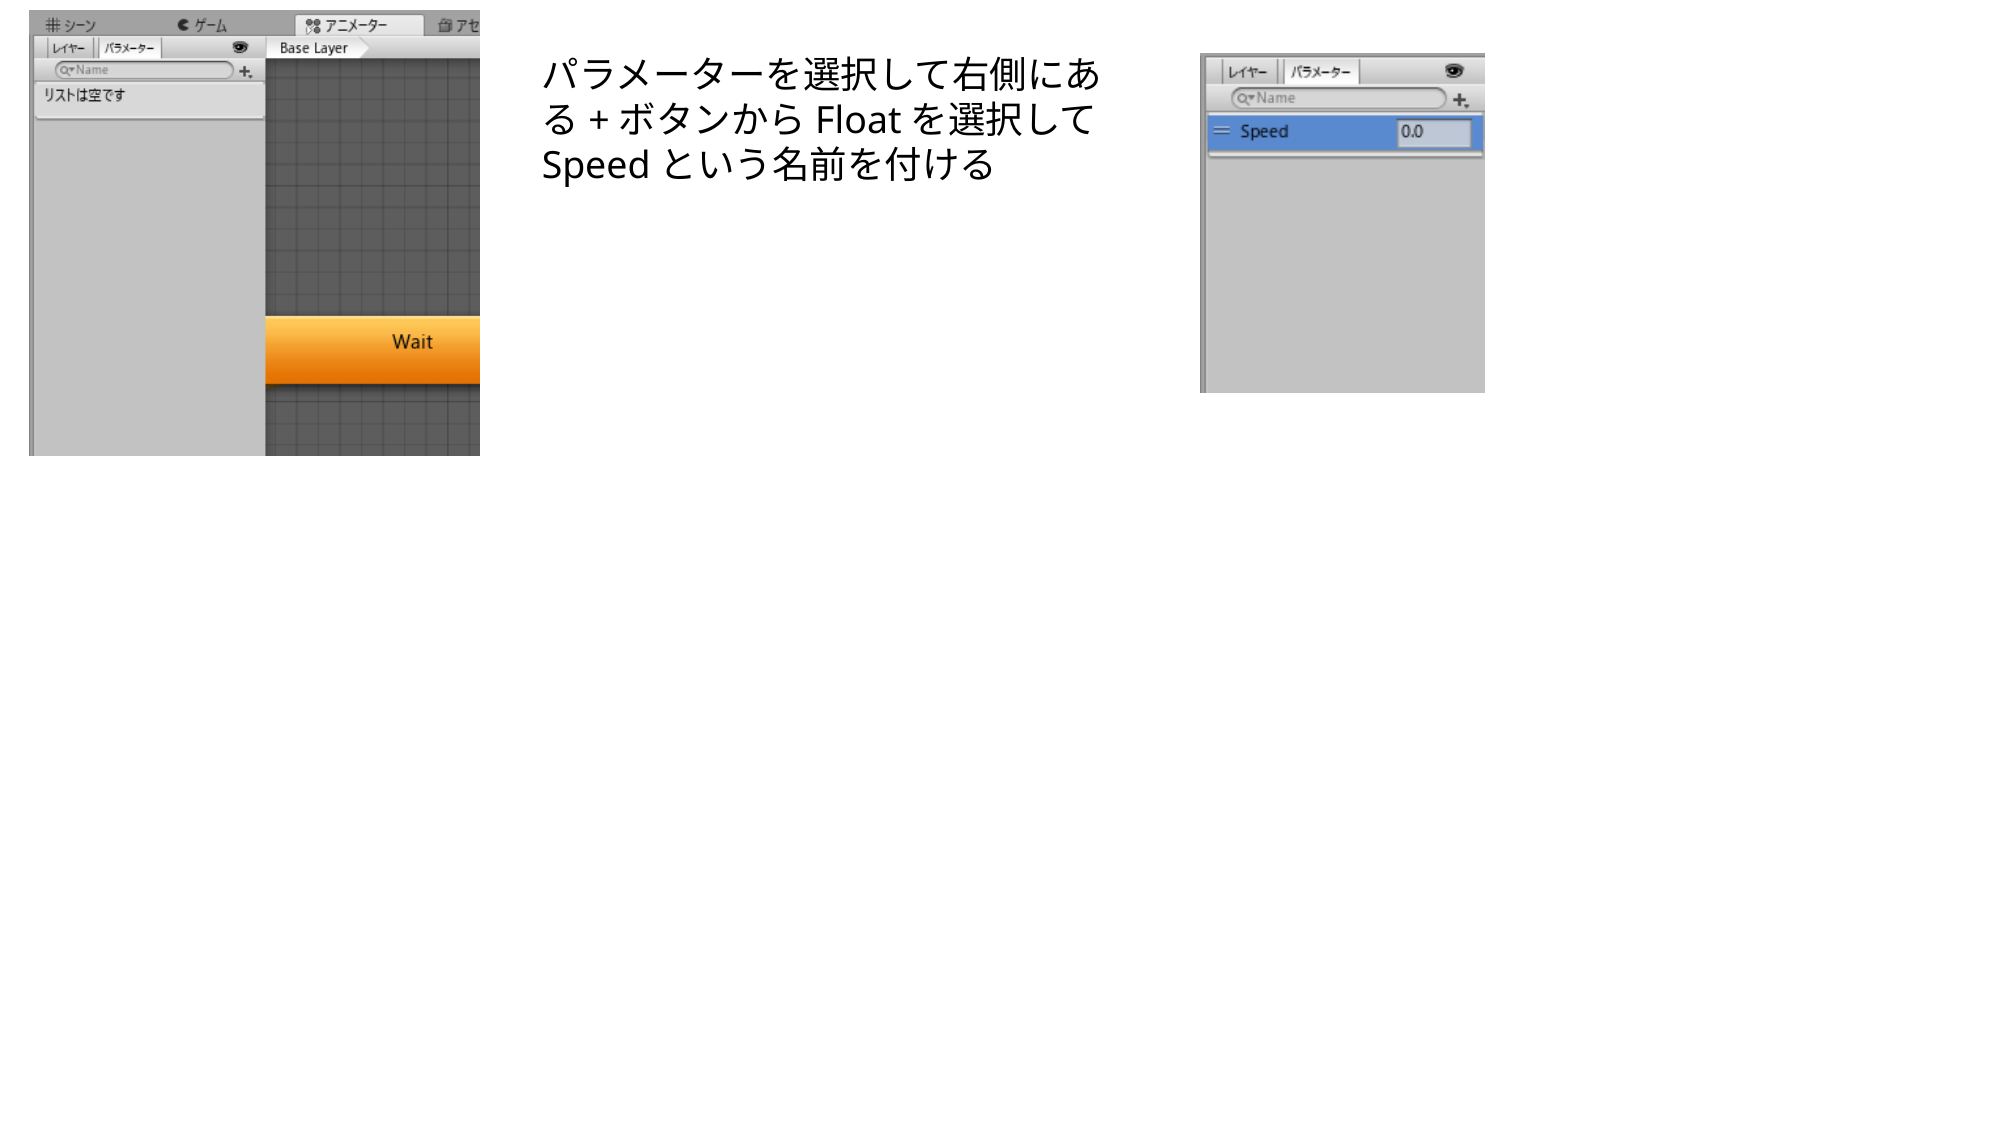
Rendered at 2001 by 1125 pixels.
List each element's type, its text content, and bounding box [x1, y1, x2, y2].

picture [29, 10, 480, 456]
picture [1200, 53, 1485, 394]
text_box パラメーターを選択して右側にある+ボタンからFloatを選択してSpeedという名前を付ける [526, 43, 1153, 196]
